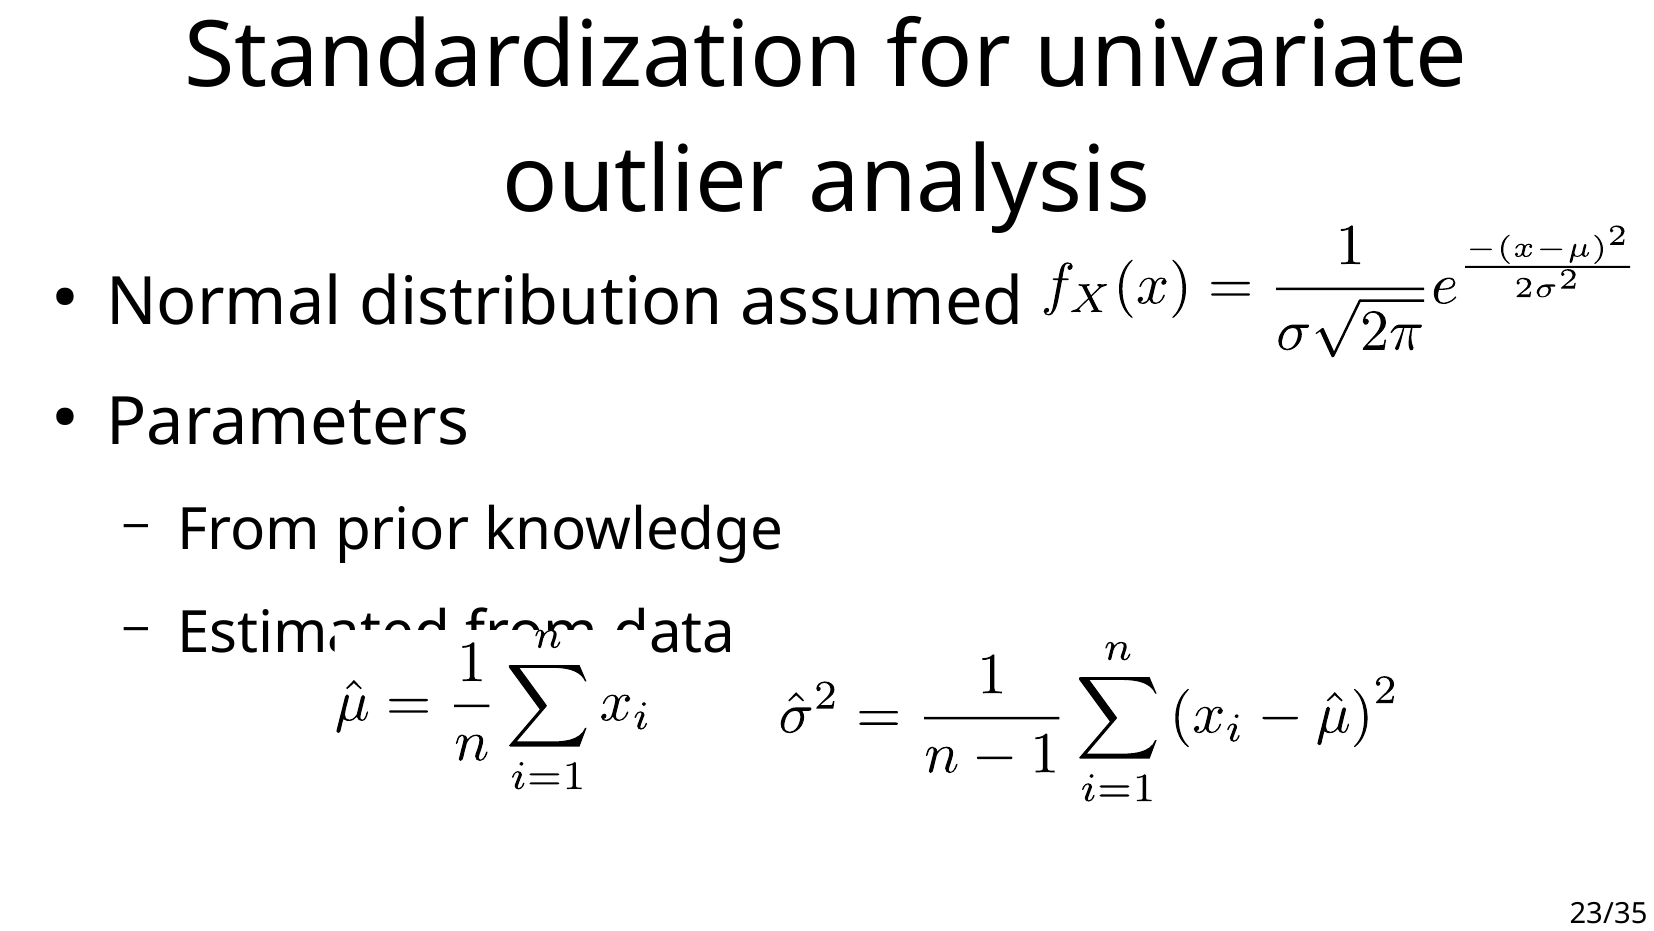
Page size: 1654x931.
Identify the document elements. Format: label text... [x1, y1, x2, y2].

list Normal distribution assumed Parameters From prior knowledge Estimated from data [35, 253, 1524, 793]
title Standardization for univariate outlier analysis [82, 0, 1571, 243]
text_box [1040, 225, 1631, 358]
text_box [778, 641, 1397, 802]
text_box [334, 629, 650, 790]
